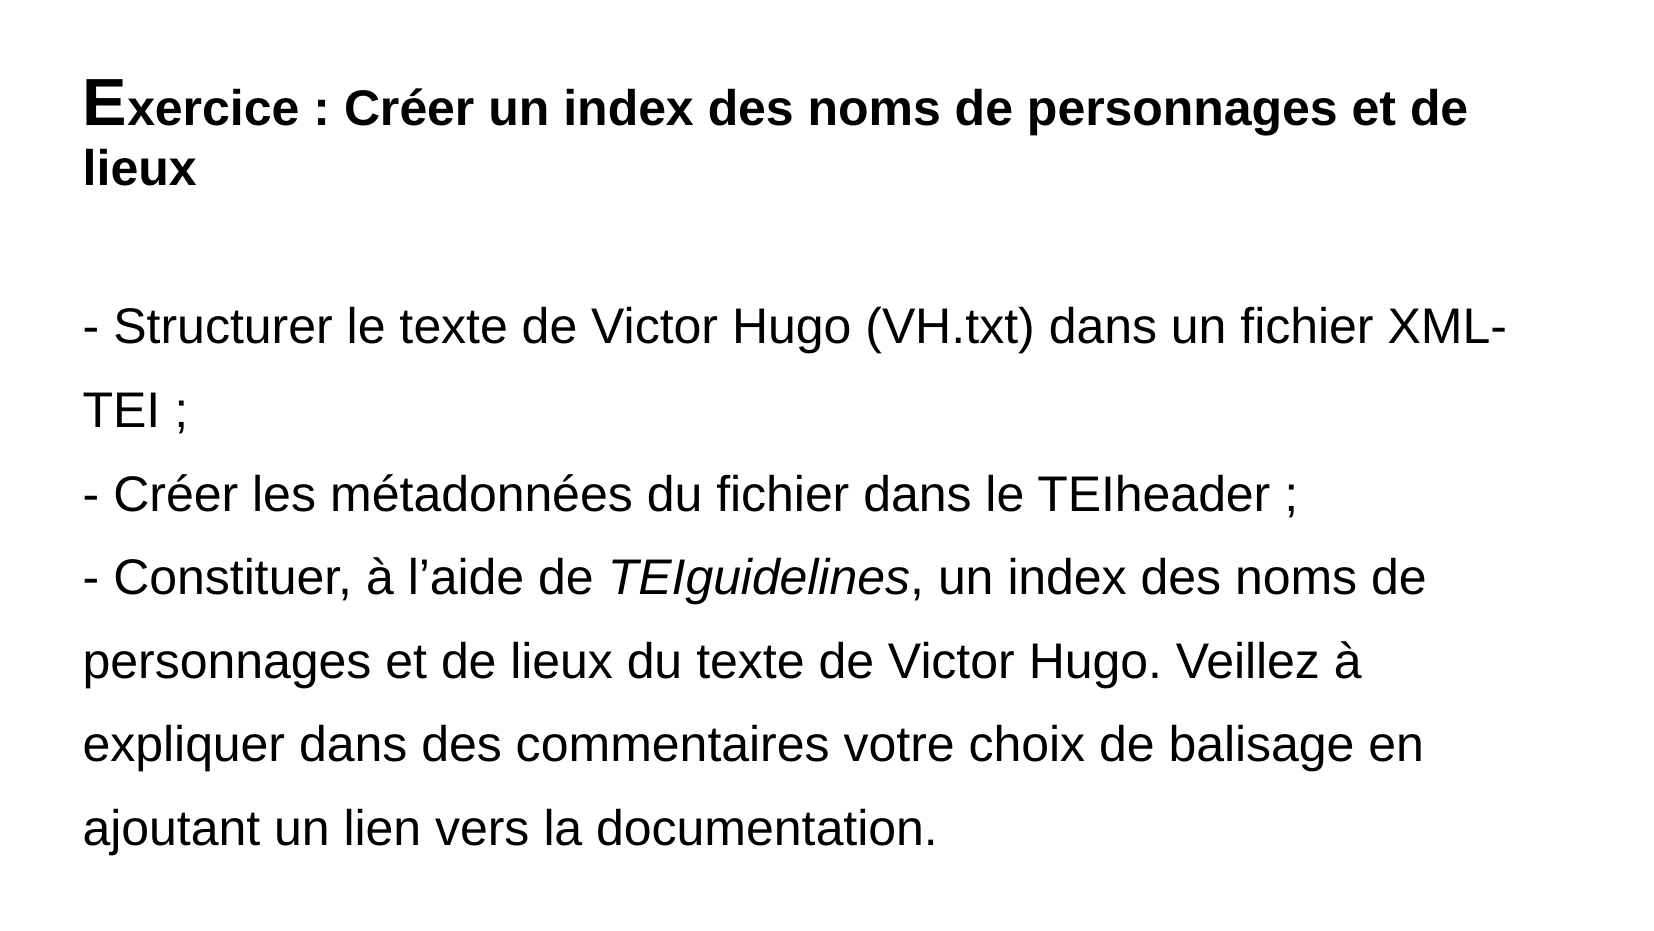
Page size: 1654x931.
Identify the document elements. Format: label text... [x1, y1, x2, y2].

subtitle Exercice : Créer un index des noms de personnages et de lieux - Structurer le texte de Victor Hugo (VH.txt) dans un fichier XML-TEI ; - Créer les métadonnées du fichier dans le TEIheader ; - Constituer, à l’aide de TEIguidelines, un index des noms de personnages et de lieux du texte de Victor Hugo. Veillez à expliquer dans des commentaires votre choix de balisage en ajoutant un lien vers la documentation. [82, 59, 1571, 863]
